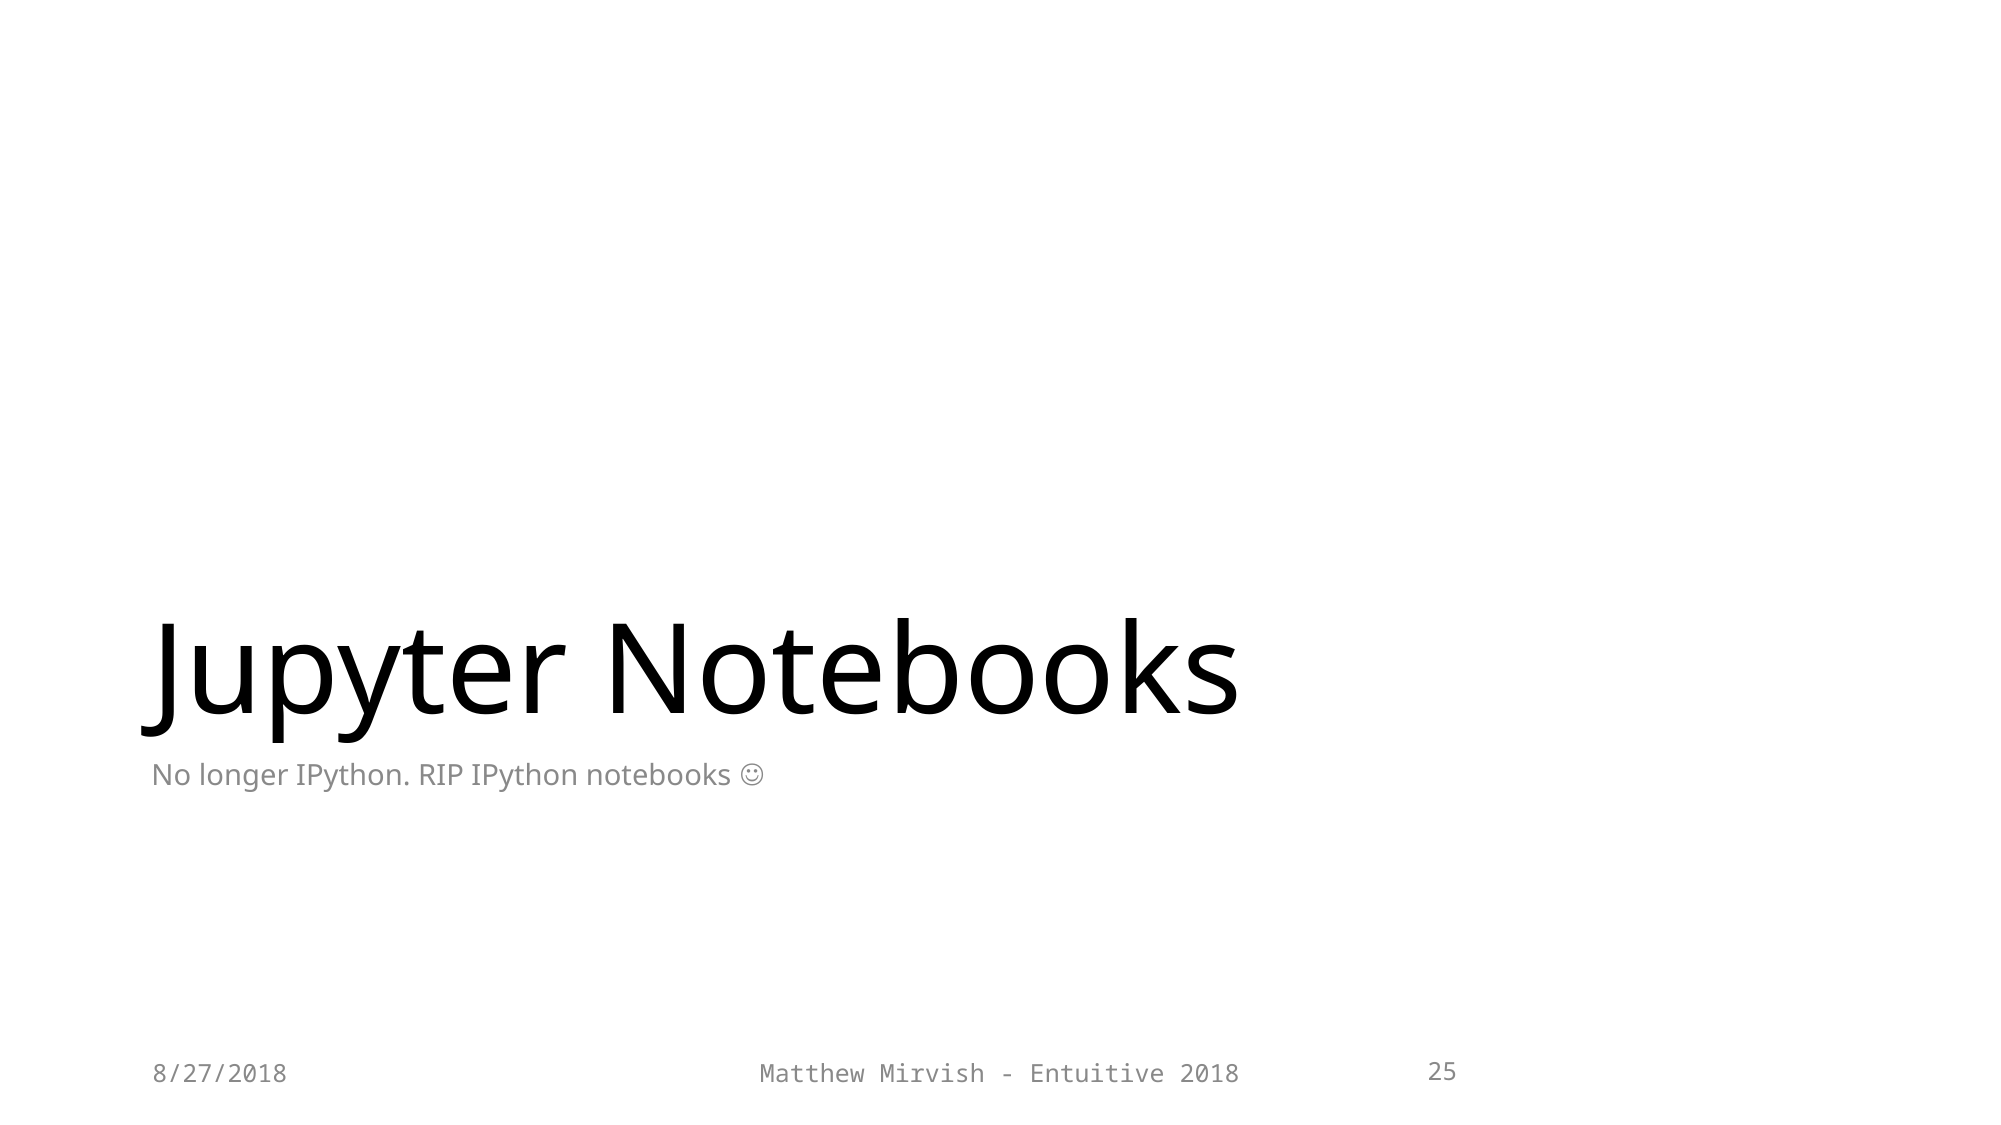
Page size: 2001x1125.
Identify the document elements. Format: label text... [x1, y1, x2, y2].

text_box Matthew Mirvish - Entuitive 2018 [662, 1042, 1338, 1103]
text_box 25 [1412, 1042, 1863, 1103]
list No longer IPython. RIP IPython notebooks  [136, 752, 1862, 999]
title Jupyter Notebooks [136, 280, 1862, 749]
text_box 8/27/2018 [137, 1042, 588, 1103]
